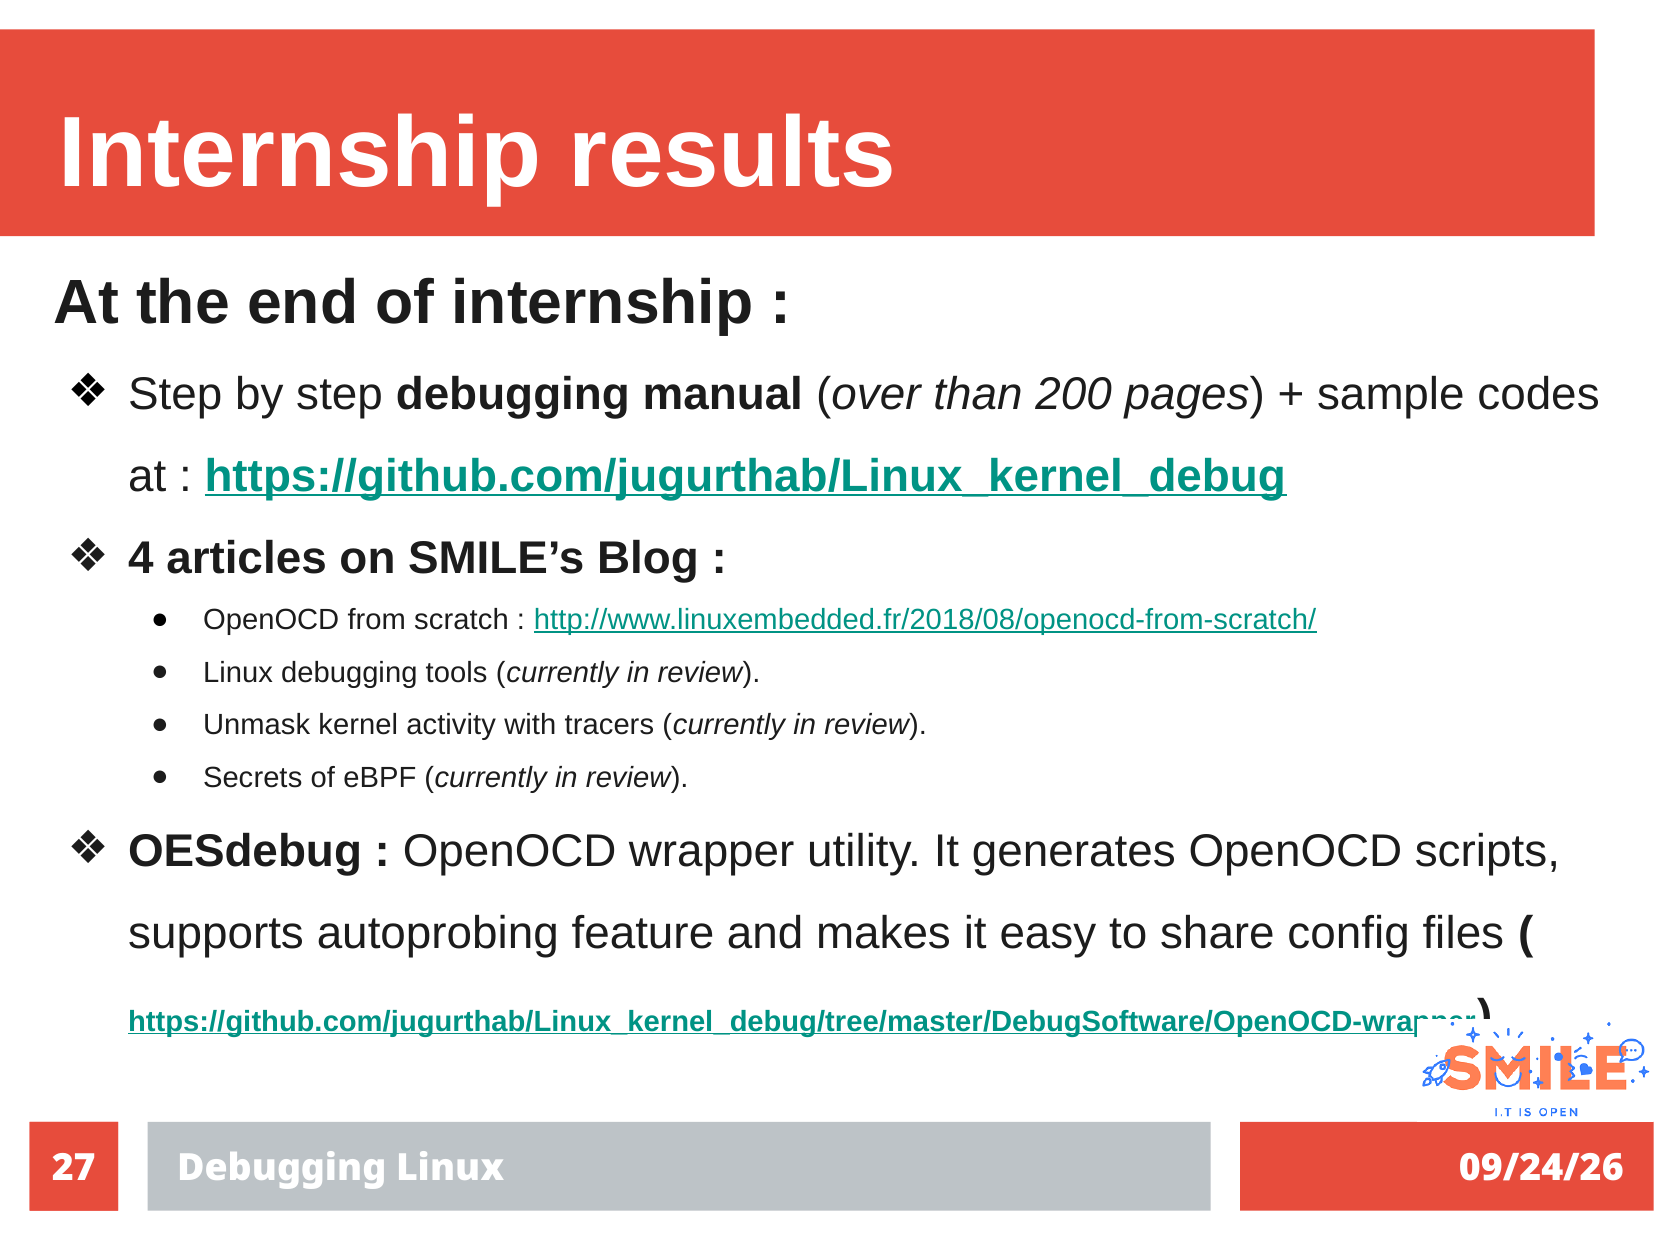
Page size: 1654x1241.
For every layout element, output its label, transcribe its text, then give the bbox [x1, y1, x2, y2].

text_box Internship results [501, 142, 523, 178]
text_box Internship results [58, 58, 1595, 207]
picture [1417, 1019, 1653, 1122]
text_box At the end of internship : Step by step debugging manual (over than 200 pages) + sample codes at : https://github.com/jugurthab/Linux_kernel_debug 4 articles on SMILE’s Blog : OpenOCD from scratch : http://www.linuxembedded.fr/2018/08/openocd-from-scratch/ Linux debugging tools (currently in review). Unmask kernel activity with tracers (currently in review). Secrets of eBPF (currently in review). OESdebug : OpenOCD wrapper utility. It generates OpenOCD scripts, supports autoprobing feature and makes it easy to share config files (https://github.com/jugurthab/Linux_kernel_debug/tree/master/DebugSoftware/OpenOCD-wrapper) [53, 223, 1601, 992]
